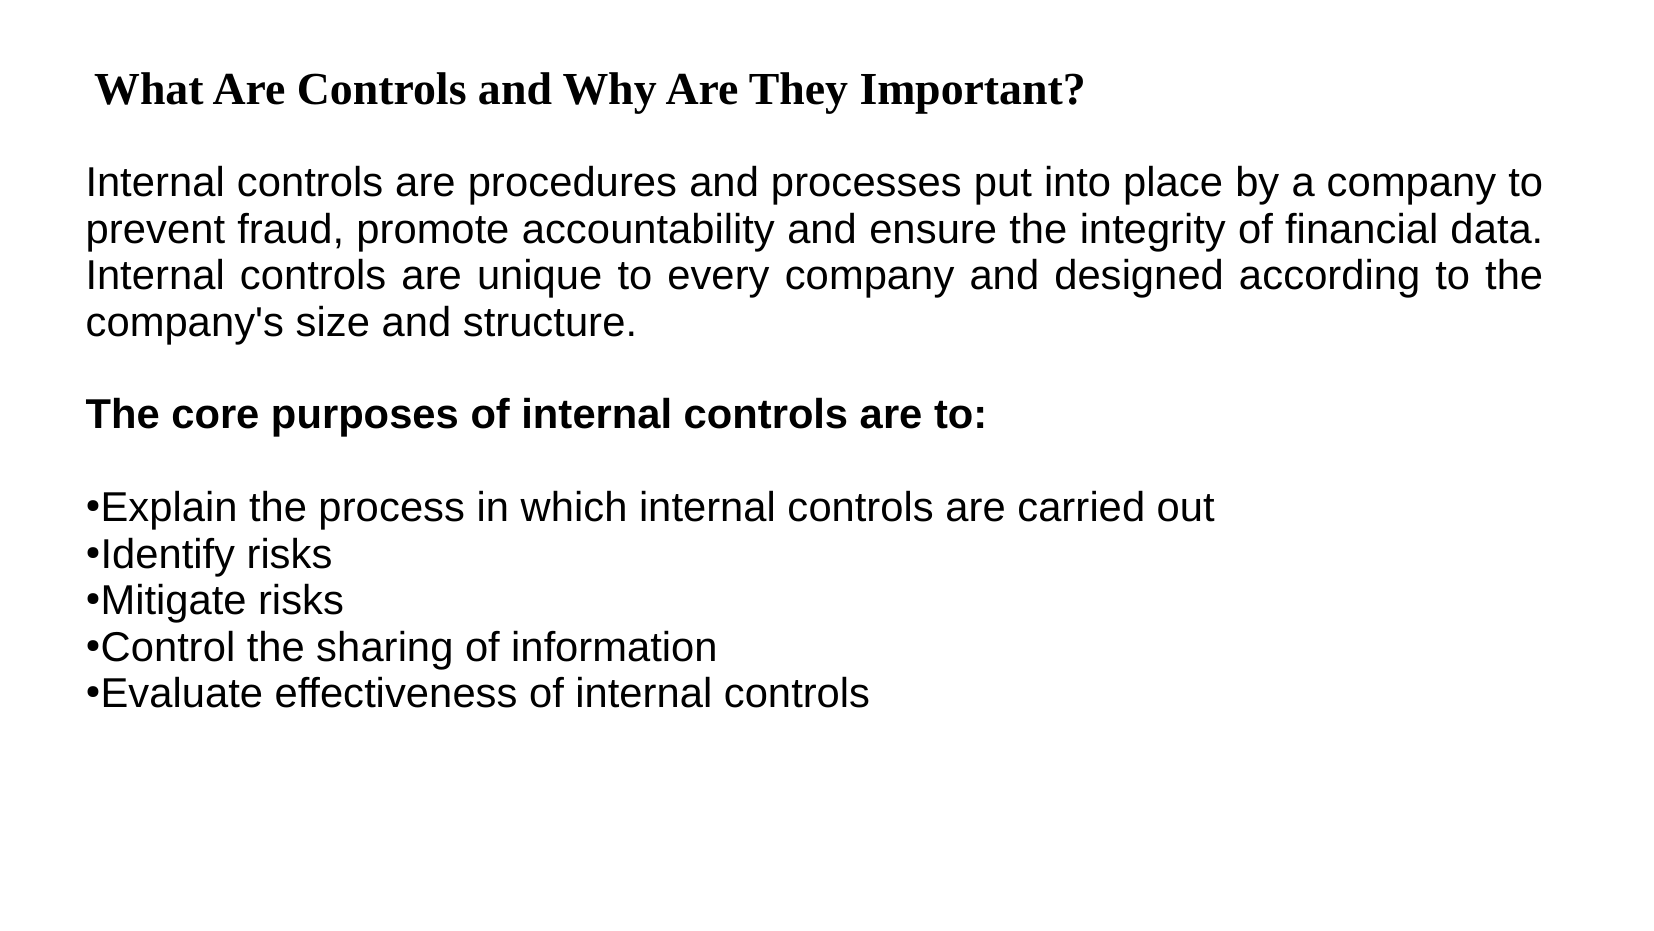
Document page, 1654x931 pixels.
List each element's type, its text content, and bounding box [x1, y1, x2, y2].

title What Are Controls and Why Are They Important? [82, 34, 1607, 130]
text_box Internal controls are procedures and processes put into place by a company to prevent fraud, promote accountability and ensure the integrity of financial data. Internal controls are unique to every company and designed according to the company's size and structure. The core purposes of internal controls are to: Explain the process in which internal controls are carried out Identify risks Mitigate risks Control the sharing of information Evaluate effectiveness of internal controls [70, 151, 1560, 747]
